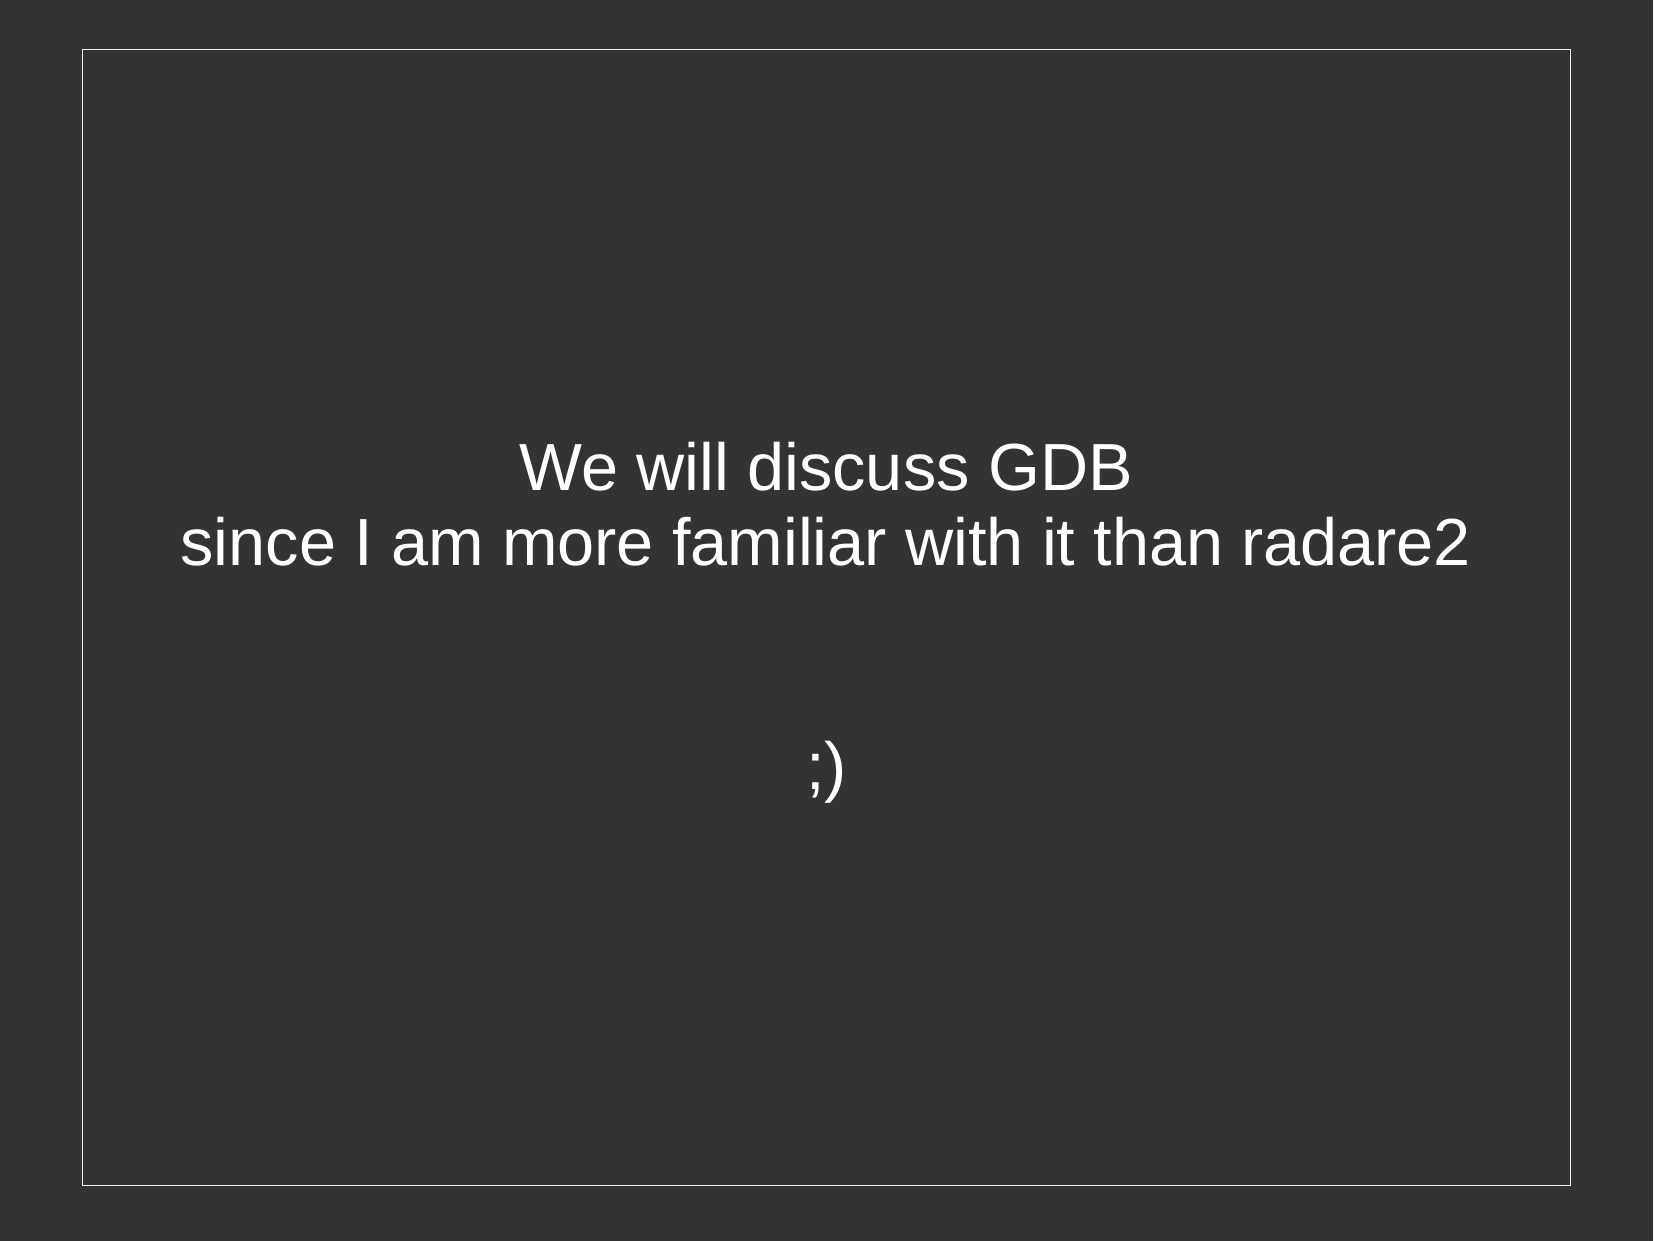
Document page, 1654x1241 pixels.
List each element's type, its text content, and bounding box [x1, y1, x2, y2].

subtitle We will discuss GDB since I am more familiar with it than radare2 ;) [82, 49, 1571, 1186]
